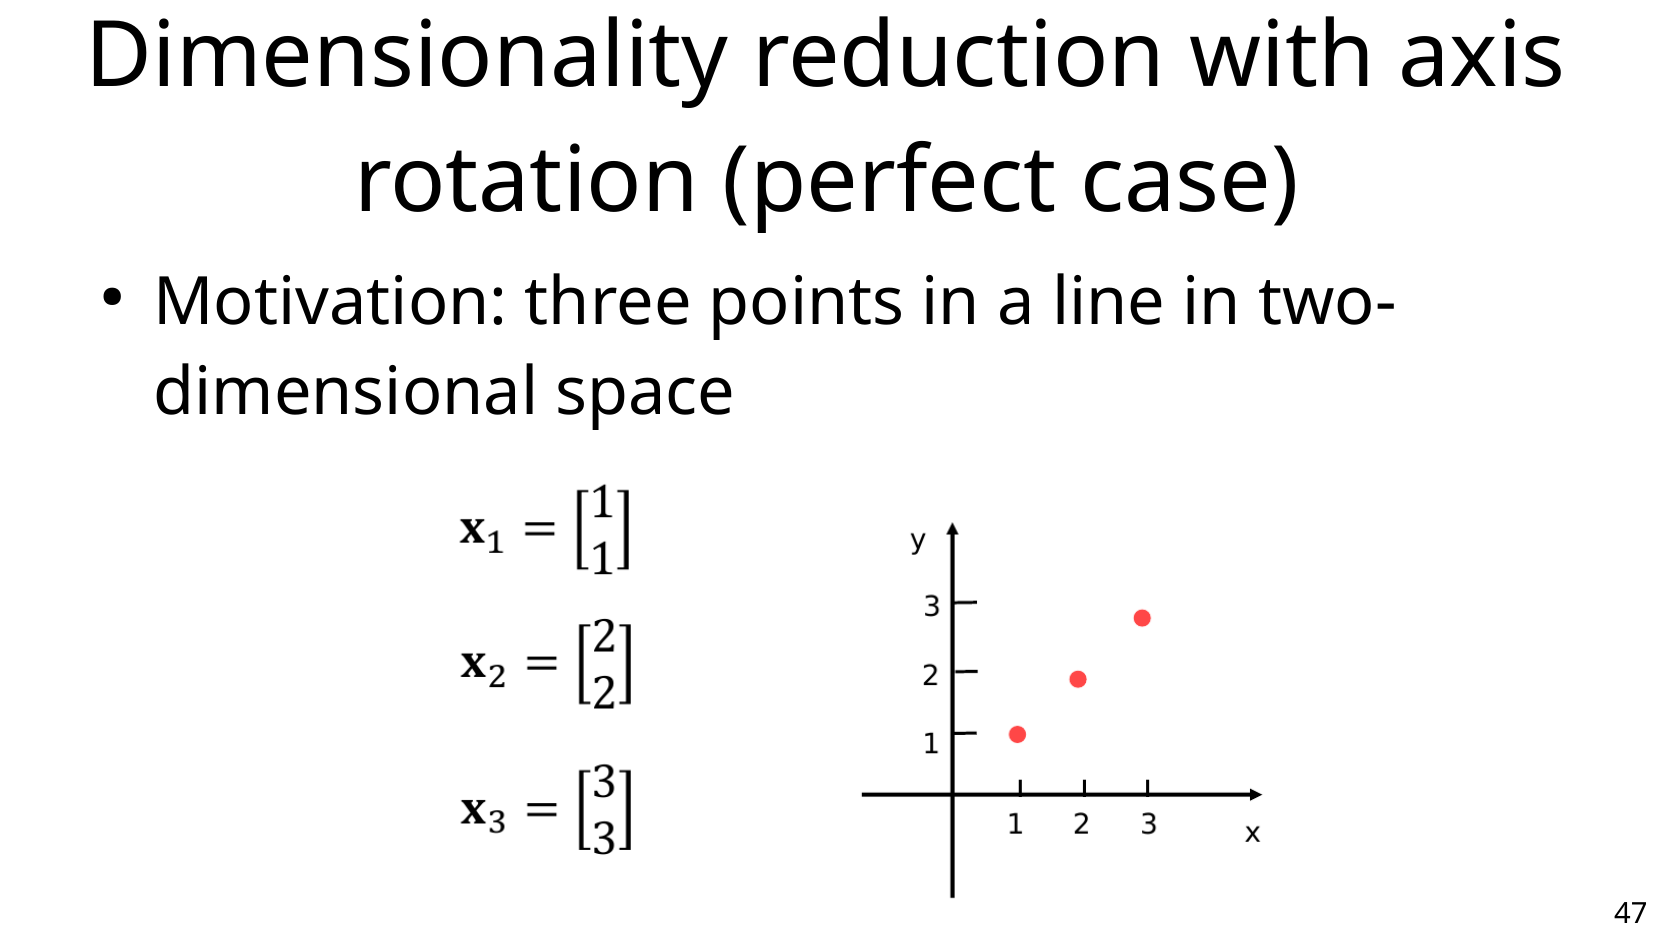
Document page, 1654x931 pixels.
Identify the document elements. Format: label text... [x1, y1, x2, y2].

list Motivation: three points in a line in two-dimensional space [82, 253, 1571, 793]
picture [425, 446, 1306, 912]
title Dimensionality reduction with axis rotation (perfect case) [82, 1, 1571, 226]
